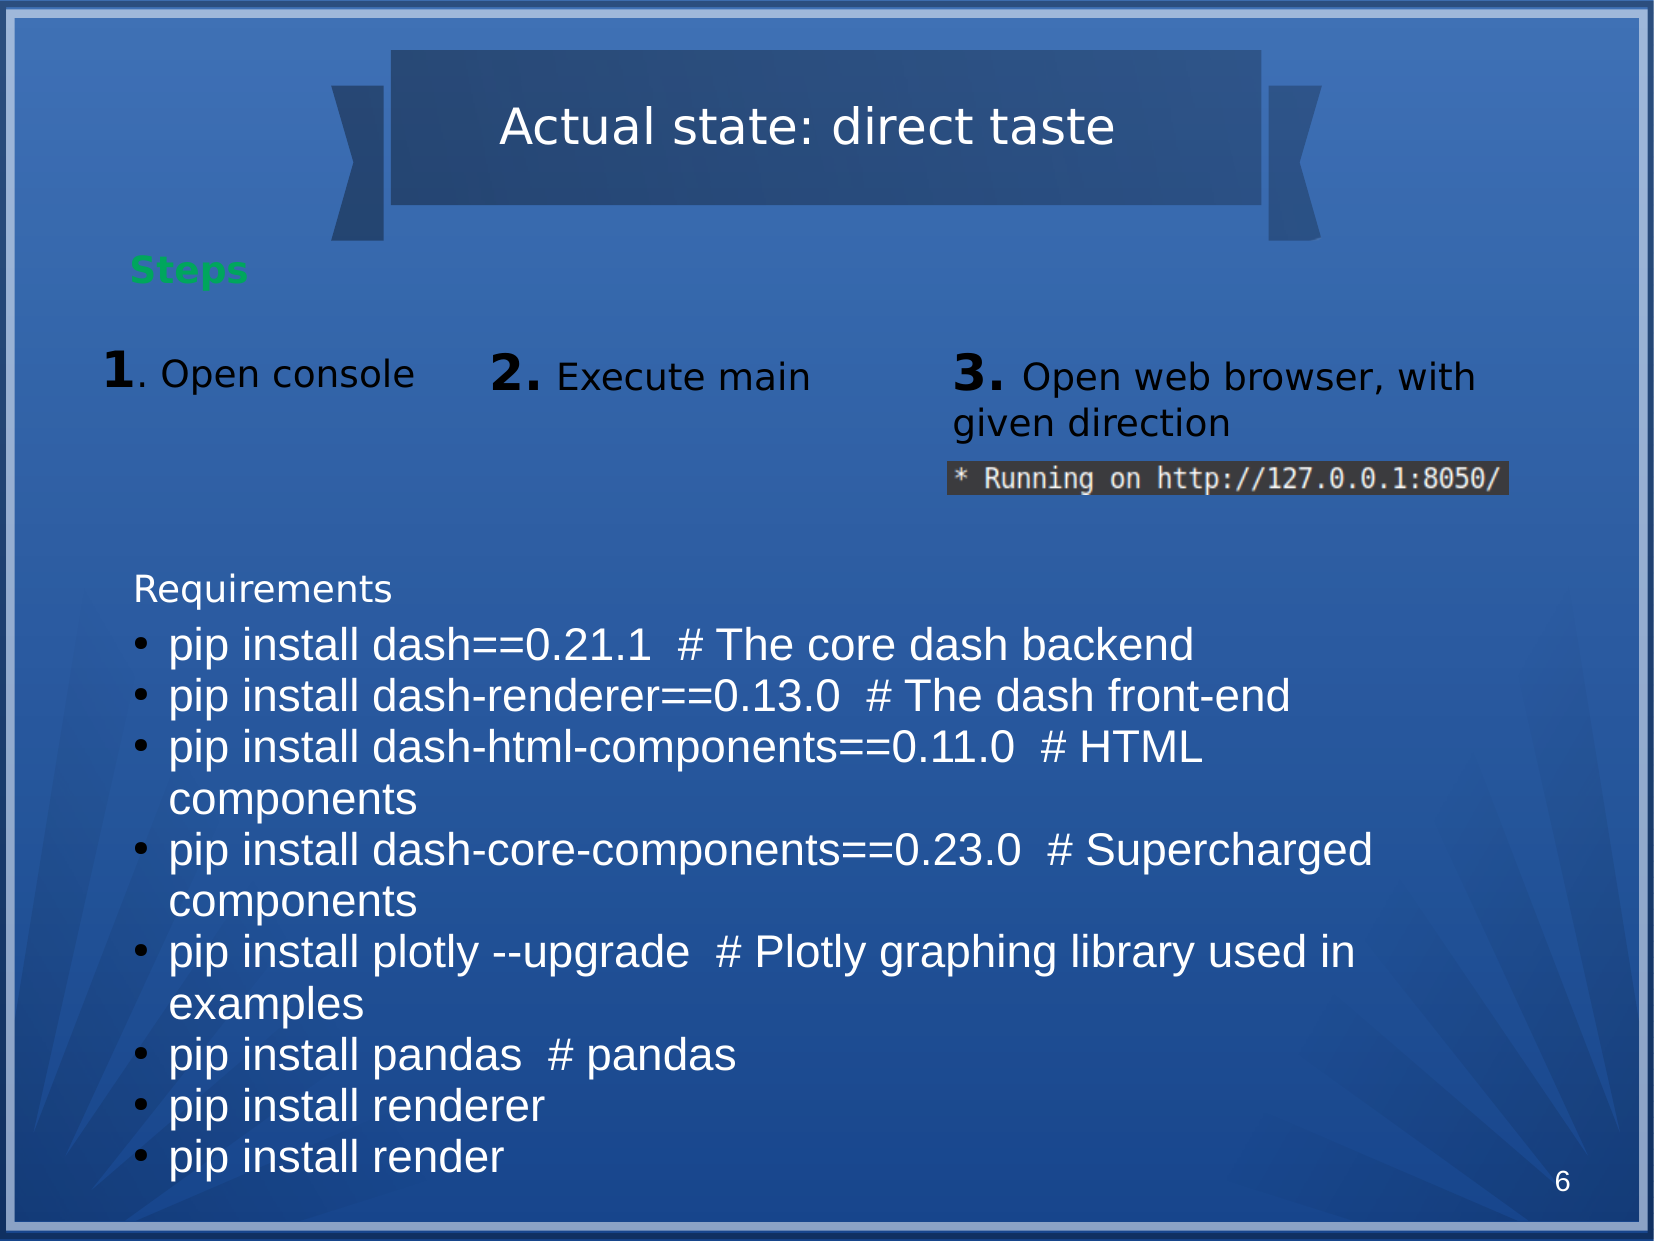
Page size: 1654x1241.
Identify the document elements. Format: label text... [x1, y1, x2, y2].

text_box 3. Open web browser, with given direction [937, 336, 1565, 453]
text_box pip install dash==0.21.1 # The core dash backend pip install dash-renderer==0.13.0 # The dash front-end pip install dash-html-components==0.11.0 # HTML components pip install dash-core-components==0.23.0 # Supercharged components pip install plotly --upgrade # Plotly graphing library used in examples pip install pandas # pandas pip install renderer pip install render [118, 560, 1465, 1191]
text_box Actual state: direct taste [484, 91, 1654, 165]
text_box 2. Execute main [474, 336, 937, 410]
text_box 1. Open console [87, 334, 653, 408]
text_box Steps [114, 241, 477, 300]
picture [947, 461, 1509, 495]
